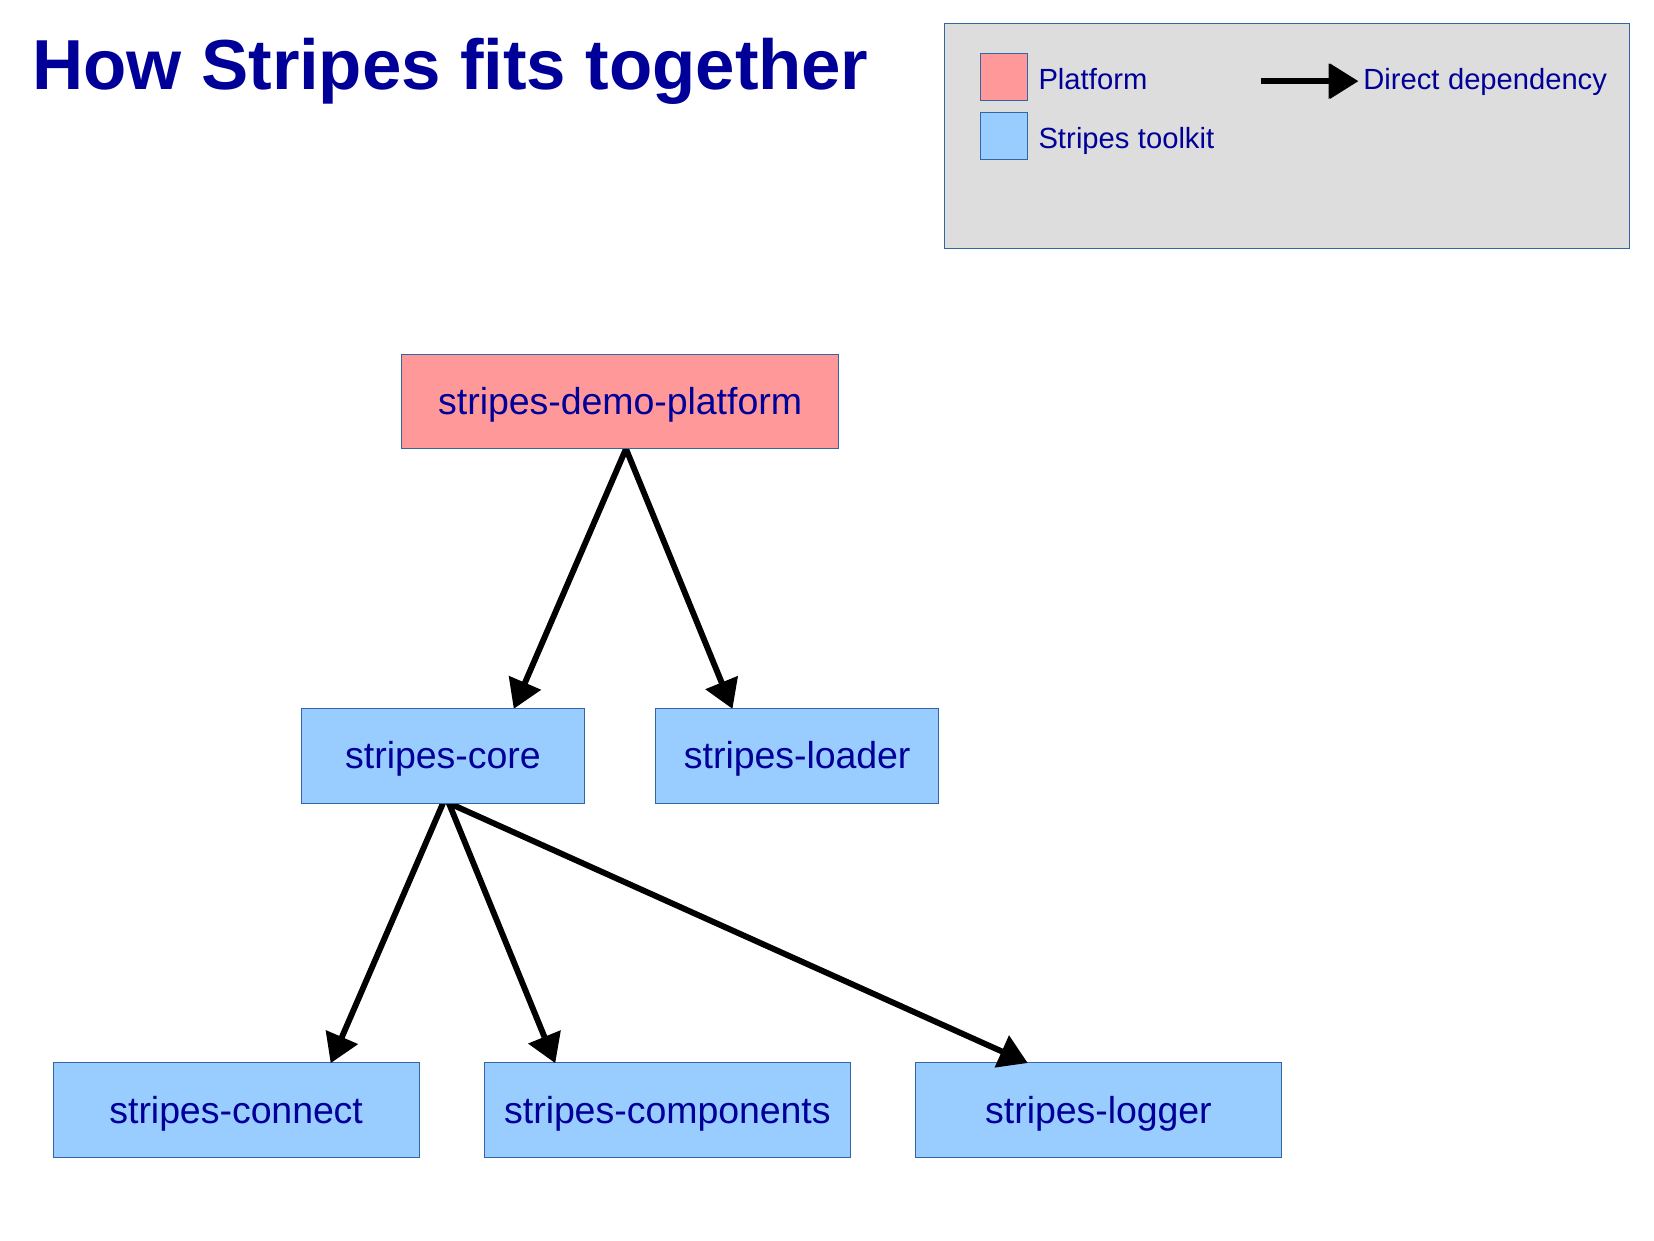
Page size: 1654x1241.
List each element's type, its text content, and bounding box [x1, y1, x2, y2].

text_box Stripes toolkit [1023, 114, 1229, 163]
text_box stripes-components [484, 1062, 851, 1158]
text_box [944, 23, 1630, 249]
text_box stripes-demo-platform [401, 354, 839, 449]
text_box stripes-connect [53, 1062, 420, 1158]
text_box Direct dependency [1348, 55, 1622, 103]
text_box Platform [1023, 55, 1162, 103]
text_box stripes-loader [655, 708, 939, 804]
text_box stripes-logger [915, 1062, 1282, 1158]
text_box How Stripes fits together [17, 17, 886, 112]
text_box stripes-core [301, 708, 585, 804]
